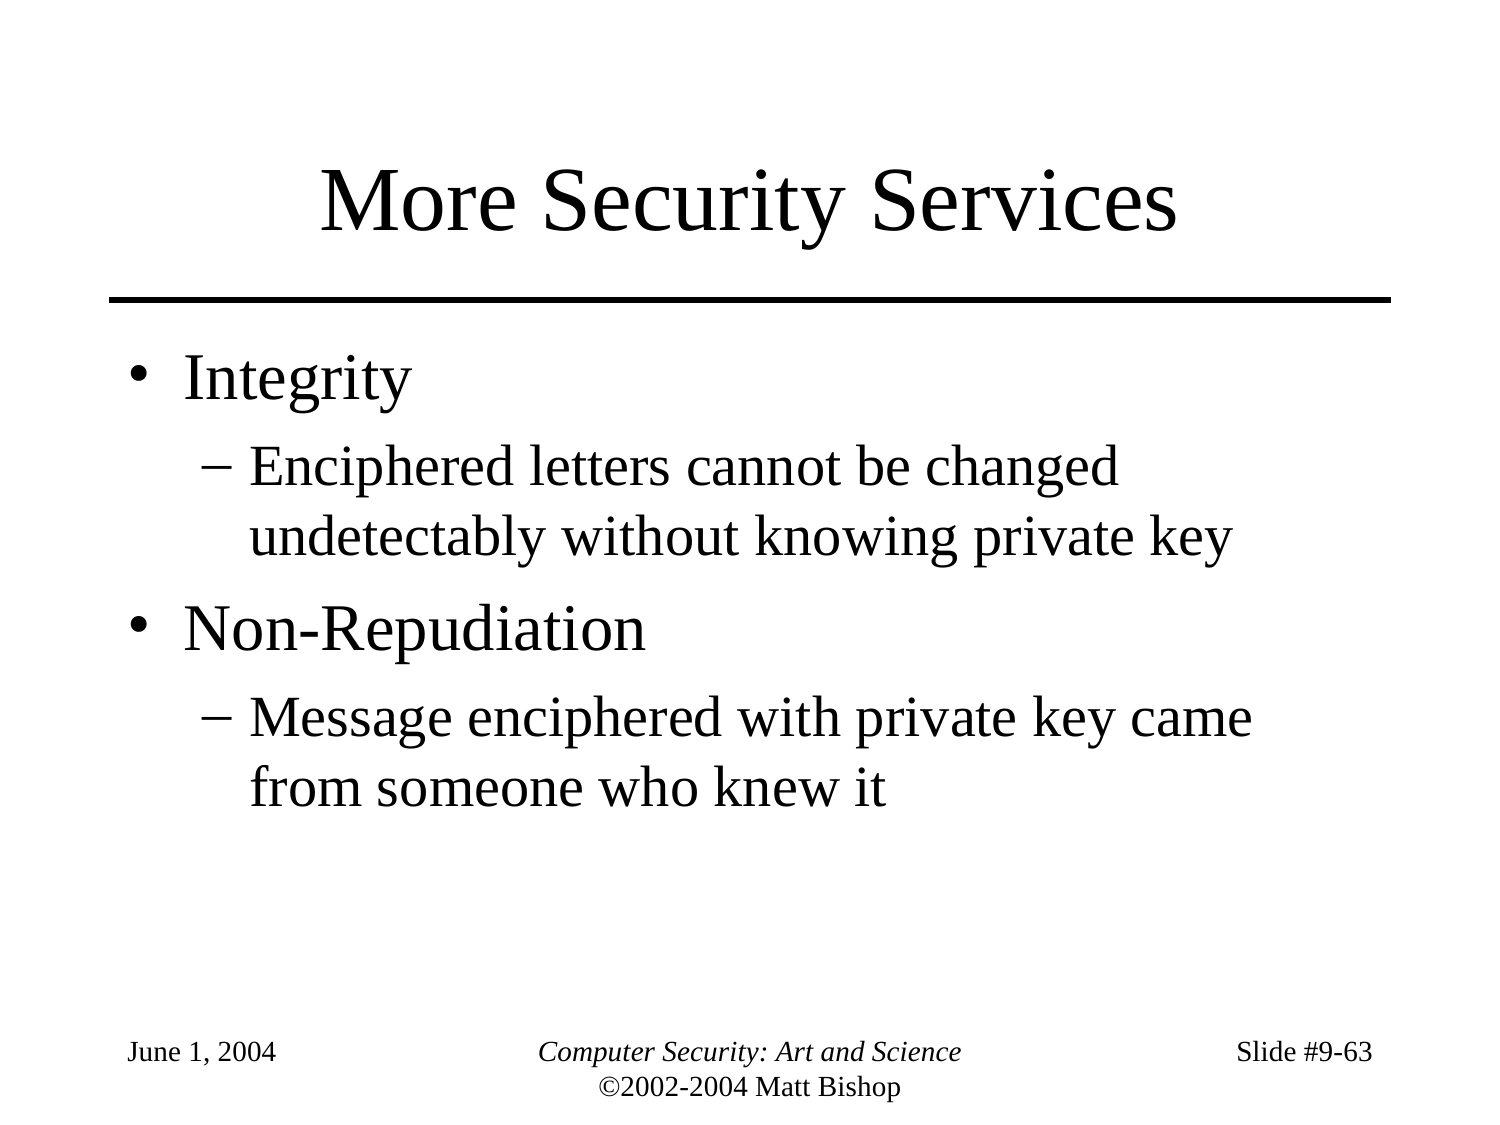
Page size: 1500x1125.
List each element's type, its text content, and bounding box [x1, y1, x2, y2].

list Integrity Enciphered letters cannot be changed undetectably without knowing private key Non-Repudiation Message enciphered with private key came from someone who knew it [112, 324, 1388, 1000]
title More Security Services [112, 99, 1388, 288]
